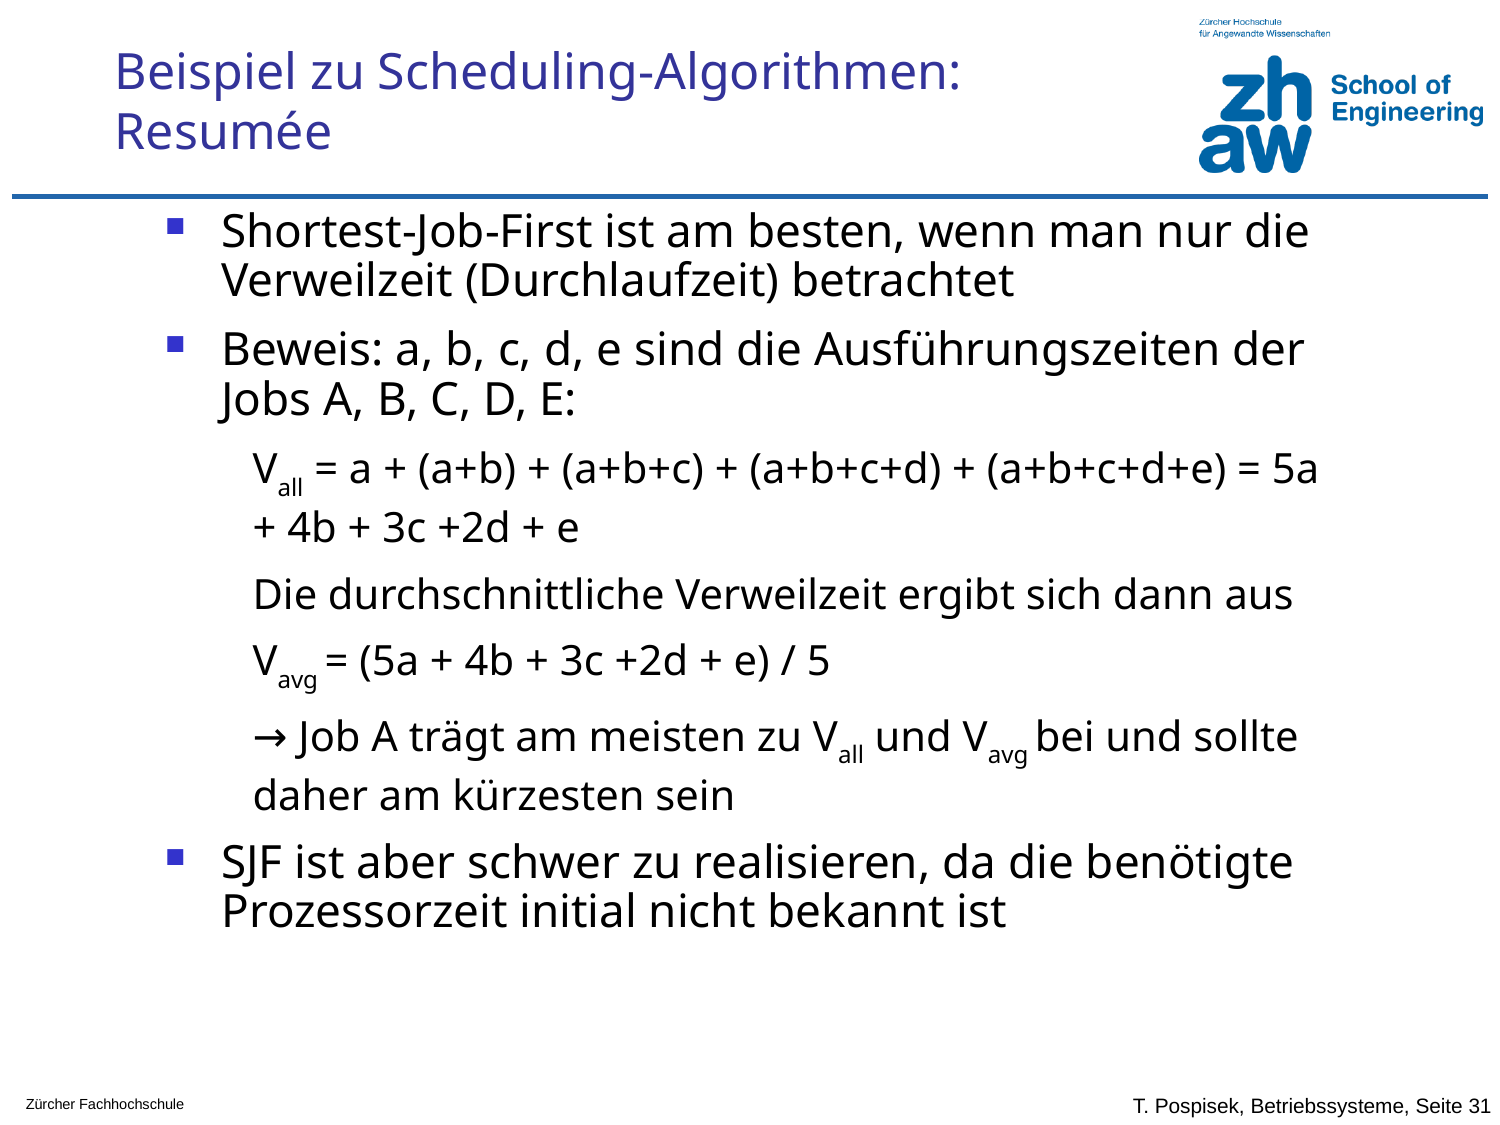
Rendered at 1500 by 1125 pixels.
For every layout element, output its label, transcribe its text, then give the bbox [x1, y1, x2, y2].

title Beispiel zu Scheduling-Algorithmen: Resumée [99, 54, 1158, 168]
list Shortest-Job-First ist am besten, wenn man nur die Verweilzeit (Durchlaufzeit) betrachtet Beweis: a, b, c, d, e sind die Ausführungszeiten der Jobs A, B, C, D, E: Vall = a + (a+b) + (a+b+c) + (a+b+c+d) + (a+b+c+d+e) = 5a + 4b + 3c +2d + e Die durchschnittliche Verweilzeit ergibt sich dann aus Vavg = (5a + 4b + 3c +2d + e) / 5 → Job A trägt am meisten zu Vall und Vavg bei und sollte daher am kürzesten sein SJF ist aber schwer zu realisieren, da die benötigte Prozessorzeit initial nicht bekannt ist [150, 200, 1338, 977]
picture [1199, 19, 1483, 173]
